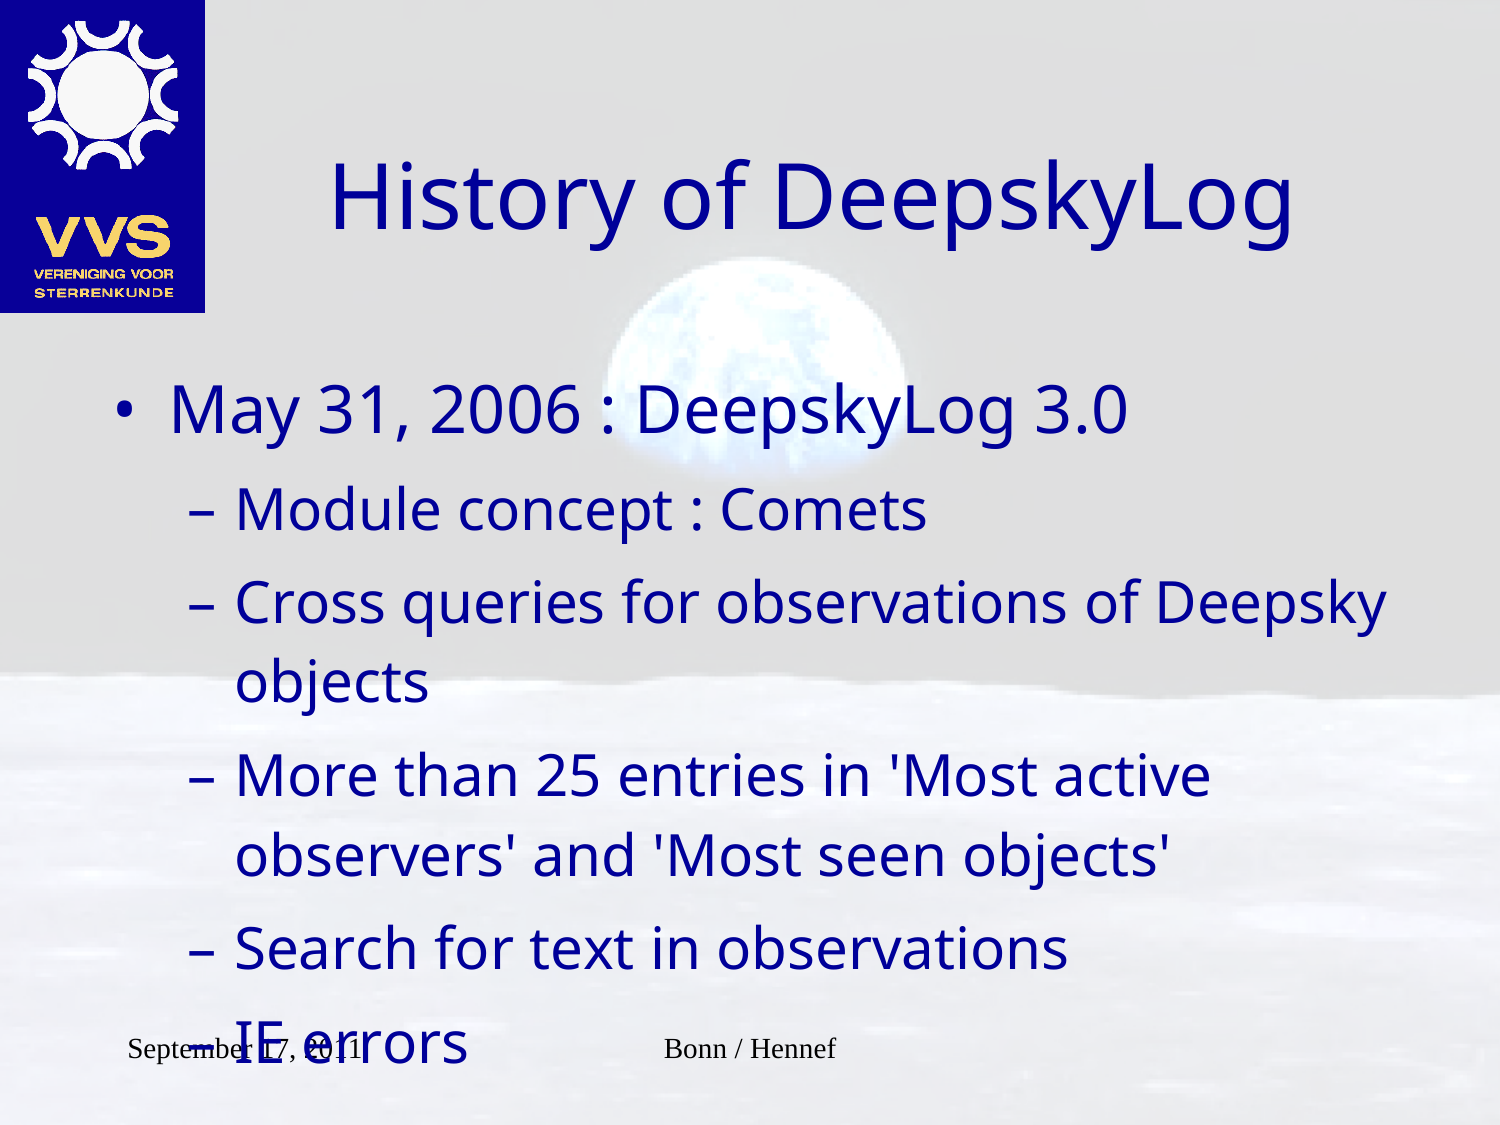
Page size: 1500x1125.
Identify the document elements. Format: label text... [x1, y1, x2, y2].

title History of DeepskyLog [237, 76, 1388, 312]
list May 31, 2006 : DeepskyLog 3.0 Module concept : Comets Cross queries for observations of Deepsky objects More than 25 entries in 'Most active observers' and 'Most seen objects' Search for text in observations IE errors [112, 362, 1388, 1001]
picture [0, 0, 205, 313]
